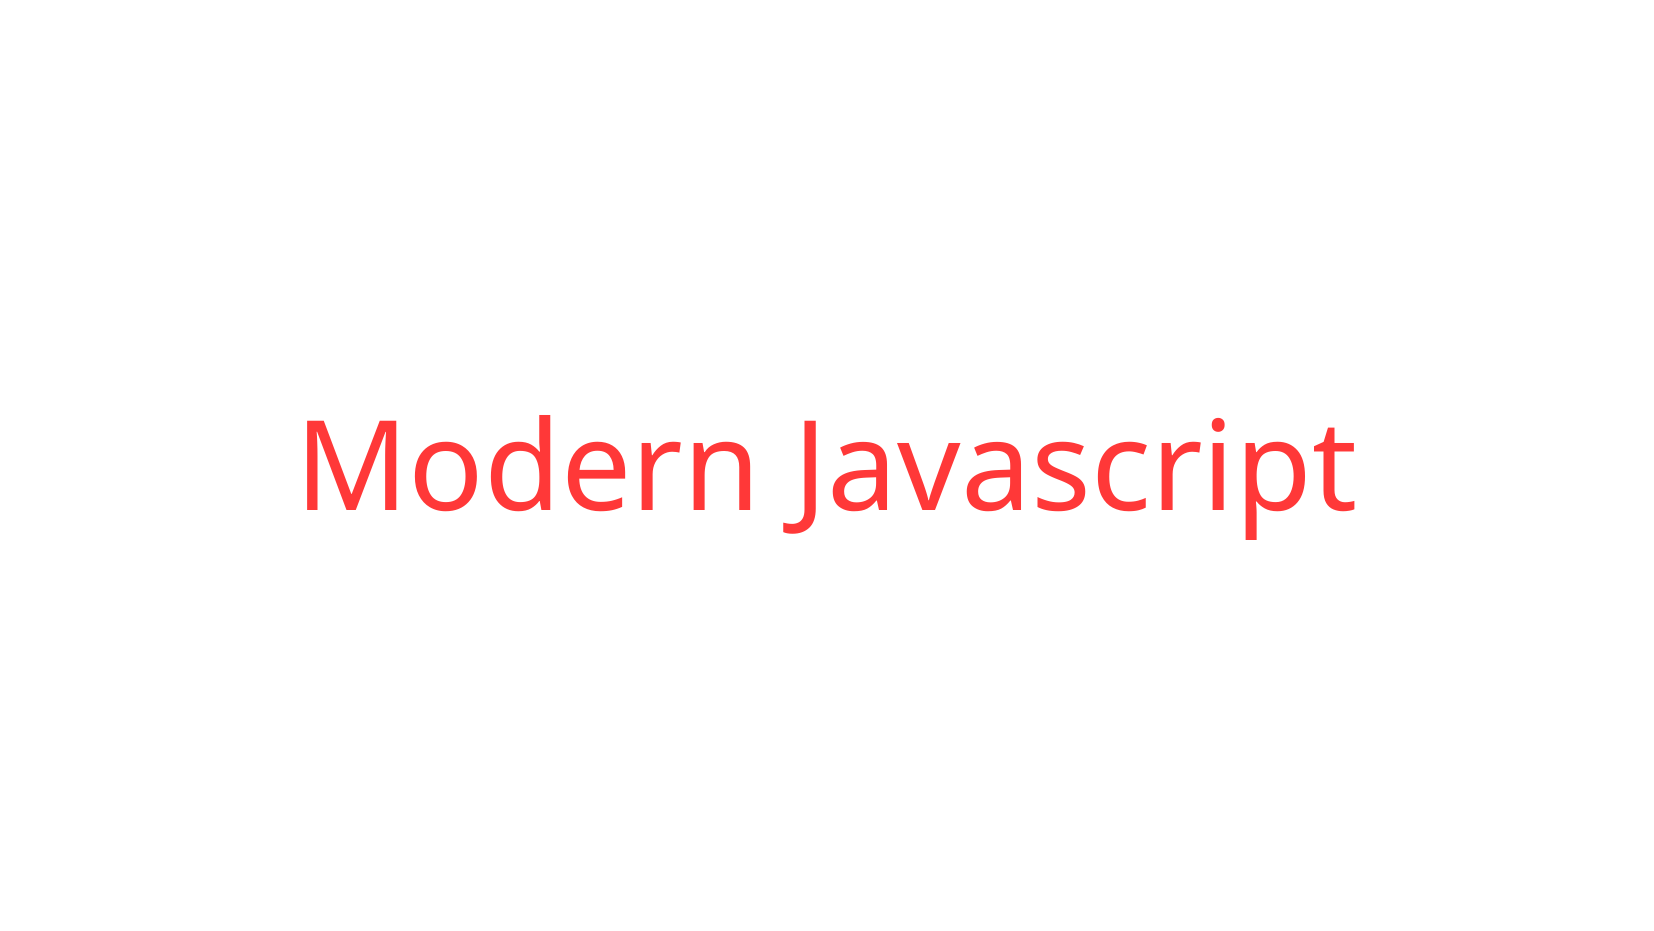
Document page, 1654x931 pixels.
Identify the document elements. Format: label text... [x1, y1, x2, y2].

text_box Modern Javascript [82, 37, 1571, 886]
